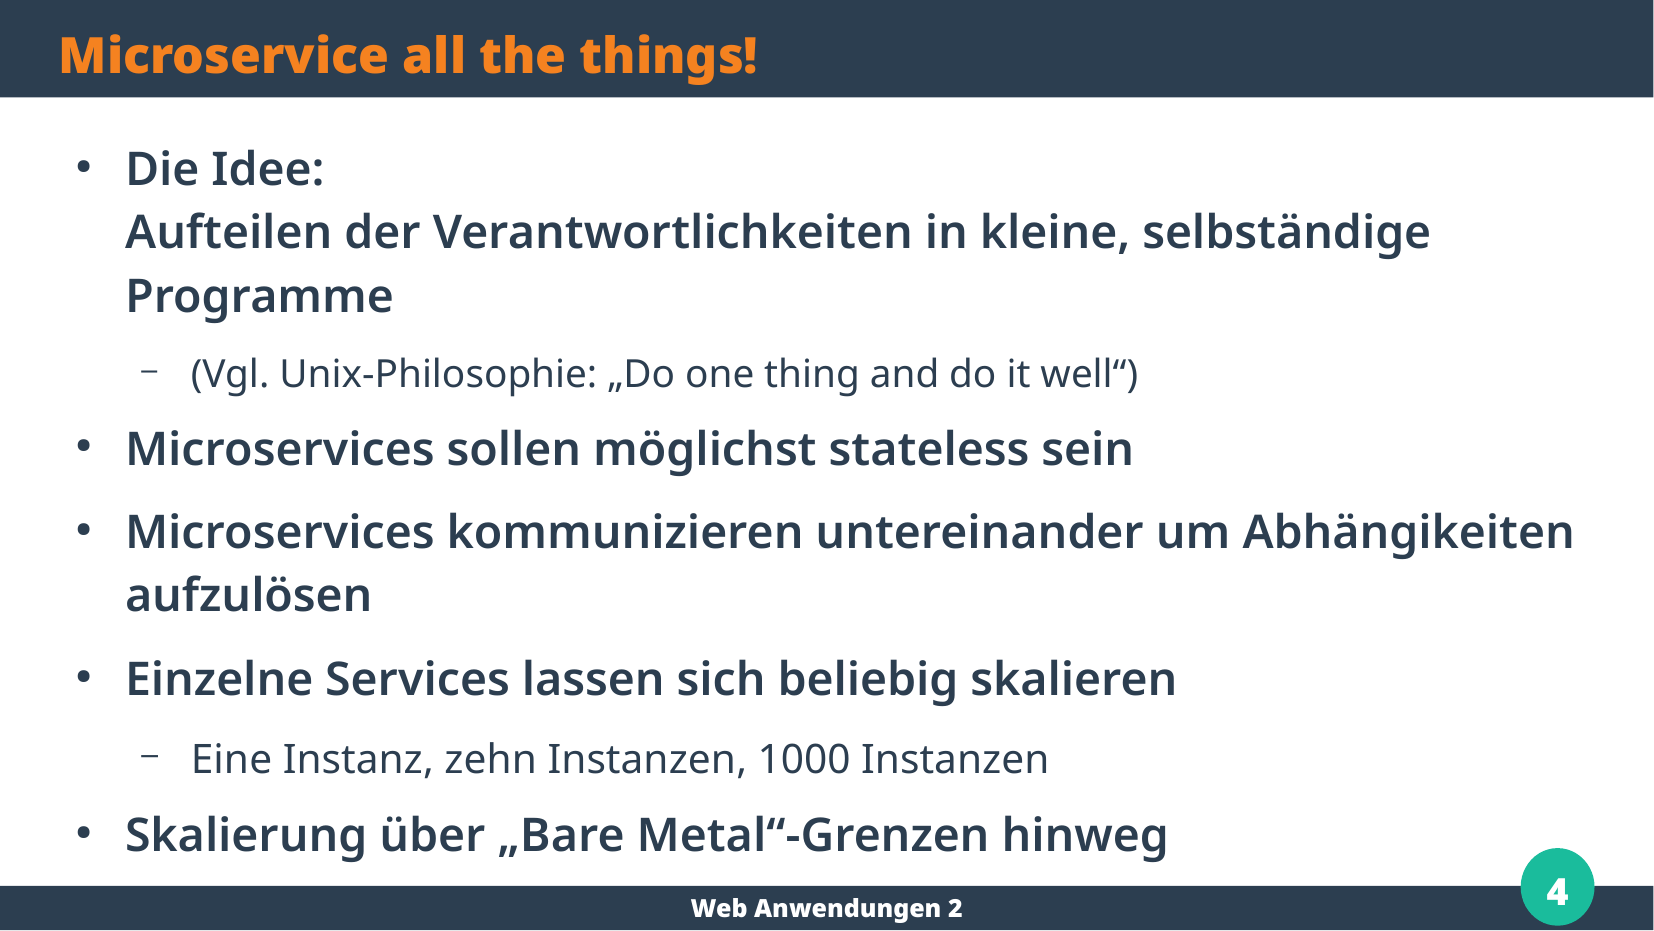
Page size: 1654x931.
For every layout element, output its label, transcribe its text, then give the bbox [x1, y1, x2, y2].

list Die Idee: Aufteilen der Verantwortlichkeiten in kleine, selbständige Programme (Vgl. Unix-Philosophie: „Do one thing and do it well“) Microservices sollen möglichst stateless sein Microservices kommunizieren untereinander um Abhängikeiten aufzulösen Einzelne Services lassen sich beliebig skalieren Eine Instanz, zehn Instanzen, 1000 Instanzen Skalierung über „Bare Metal“-Grenzen hinweg [59, 135, 1595, 870]
title Microservice all the things! [59, 8, 1595, 89]
